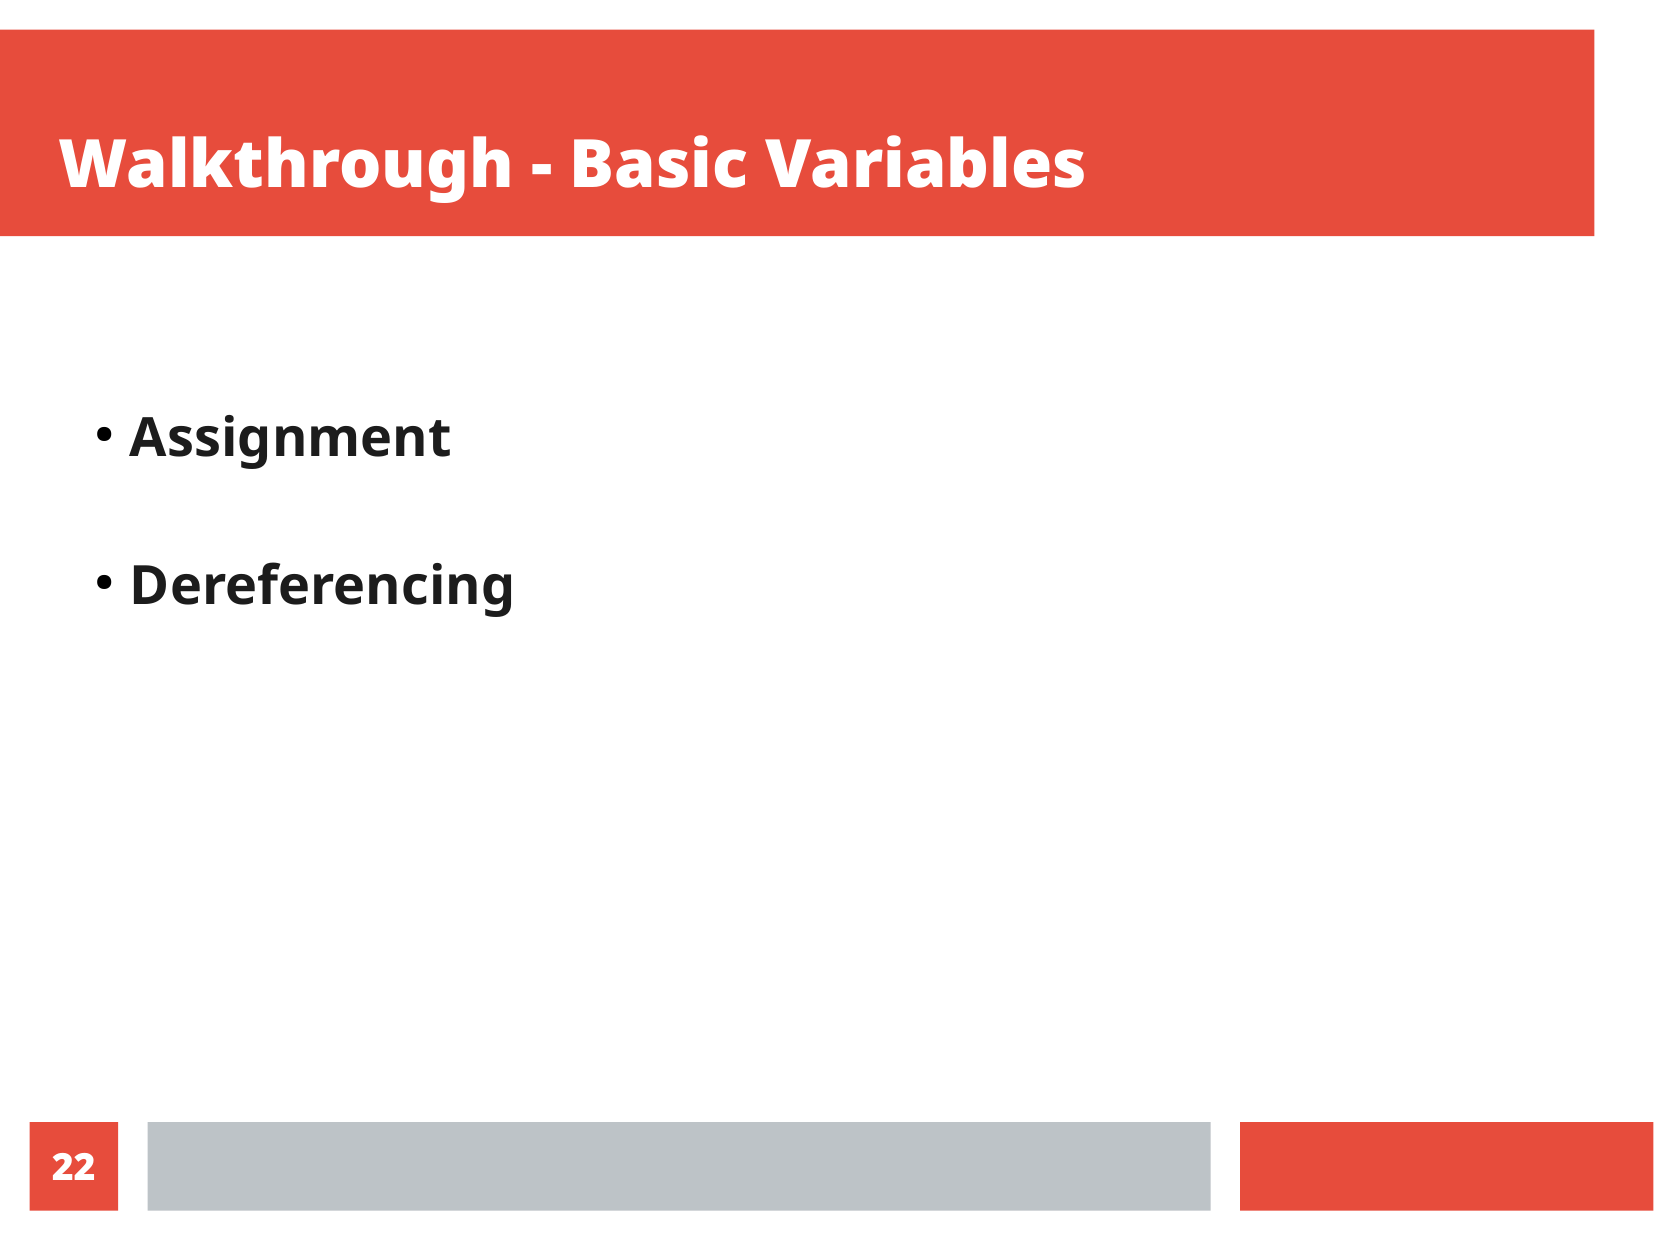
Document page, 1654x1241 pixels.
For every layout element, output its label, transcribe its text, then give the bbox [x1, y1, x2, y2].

title Walkthrough - Basic Variables [59, 59, 1595, 207]
subtitle Assignment Dereferencing [59, 324, 1565, 1093]
